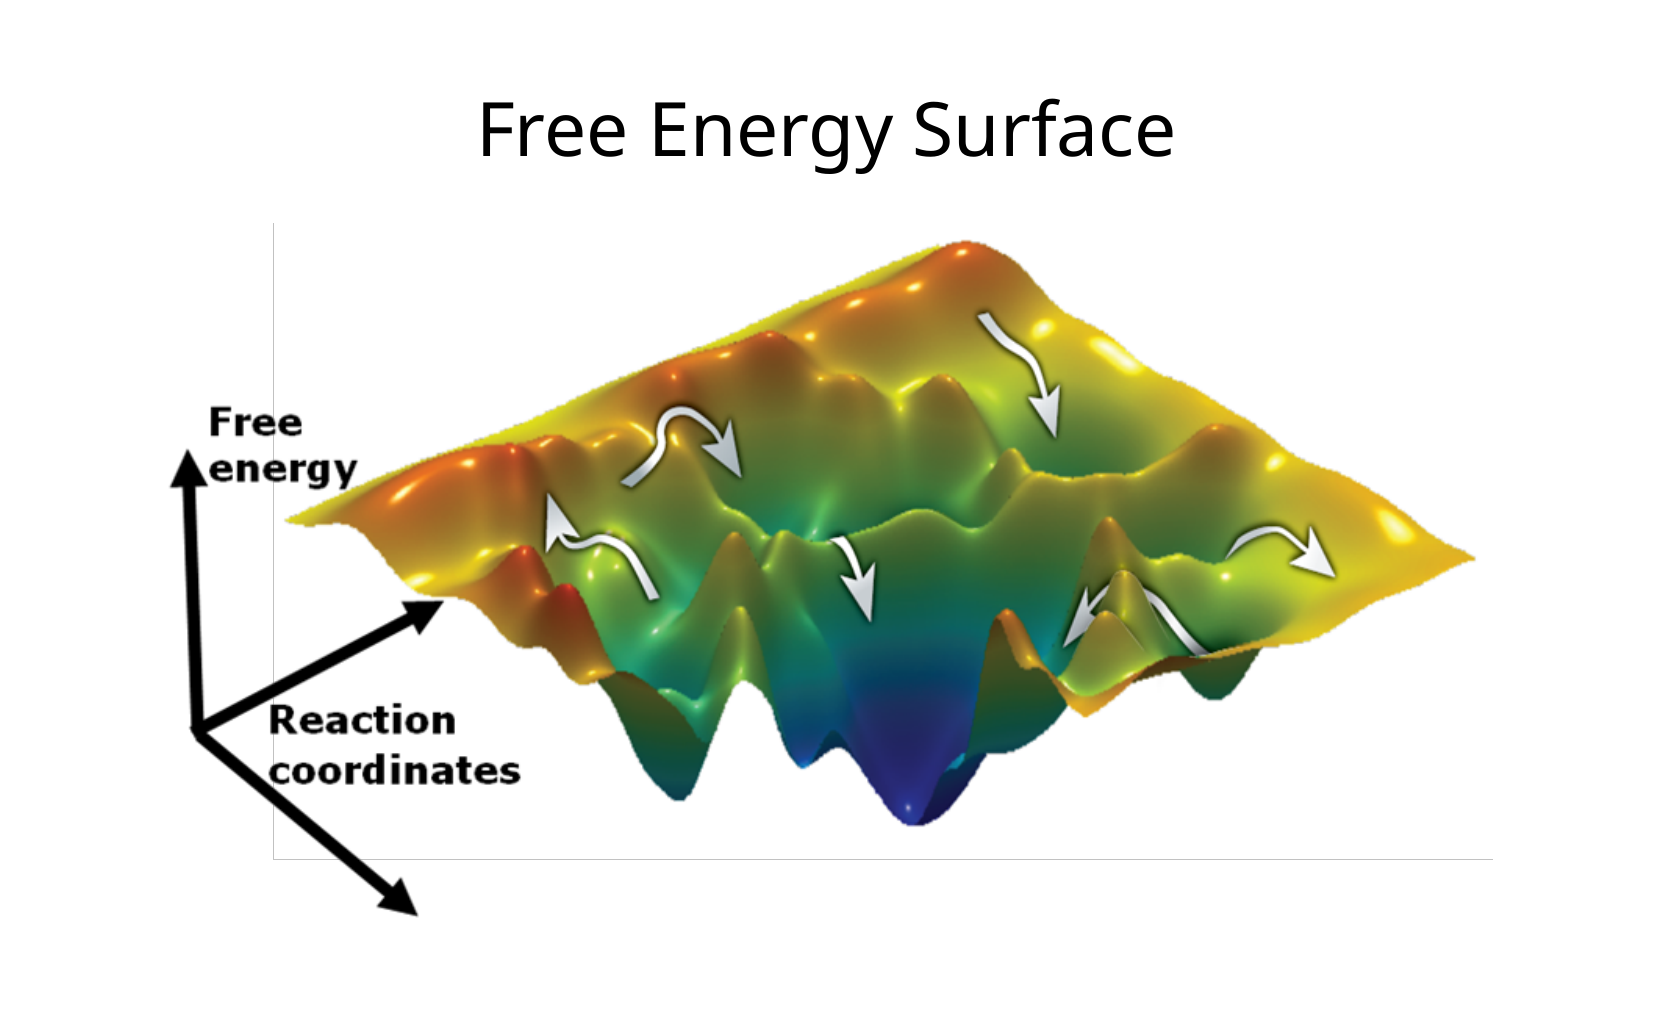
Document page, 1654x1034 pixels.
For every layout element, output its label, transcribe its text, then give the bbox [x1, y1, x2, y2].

picture [147, 223, 1493, 957]
title Free Energy Surface [82, 41, 1571, 214]
